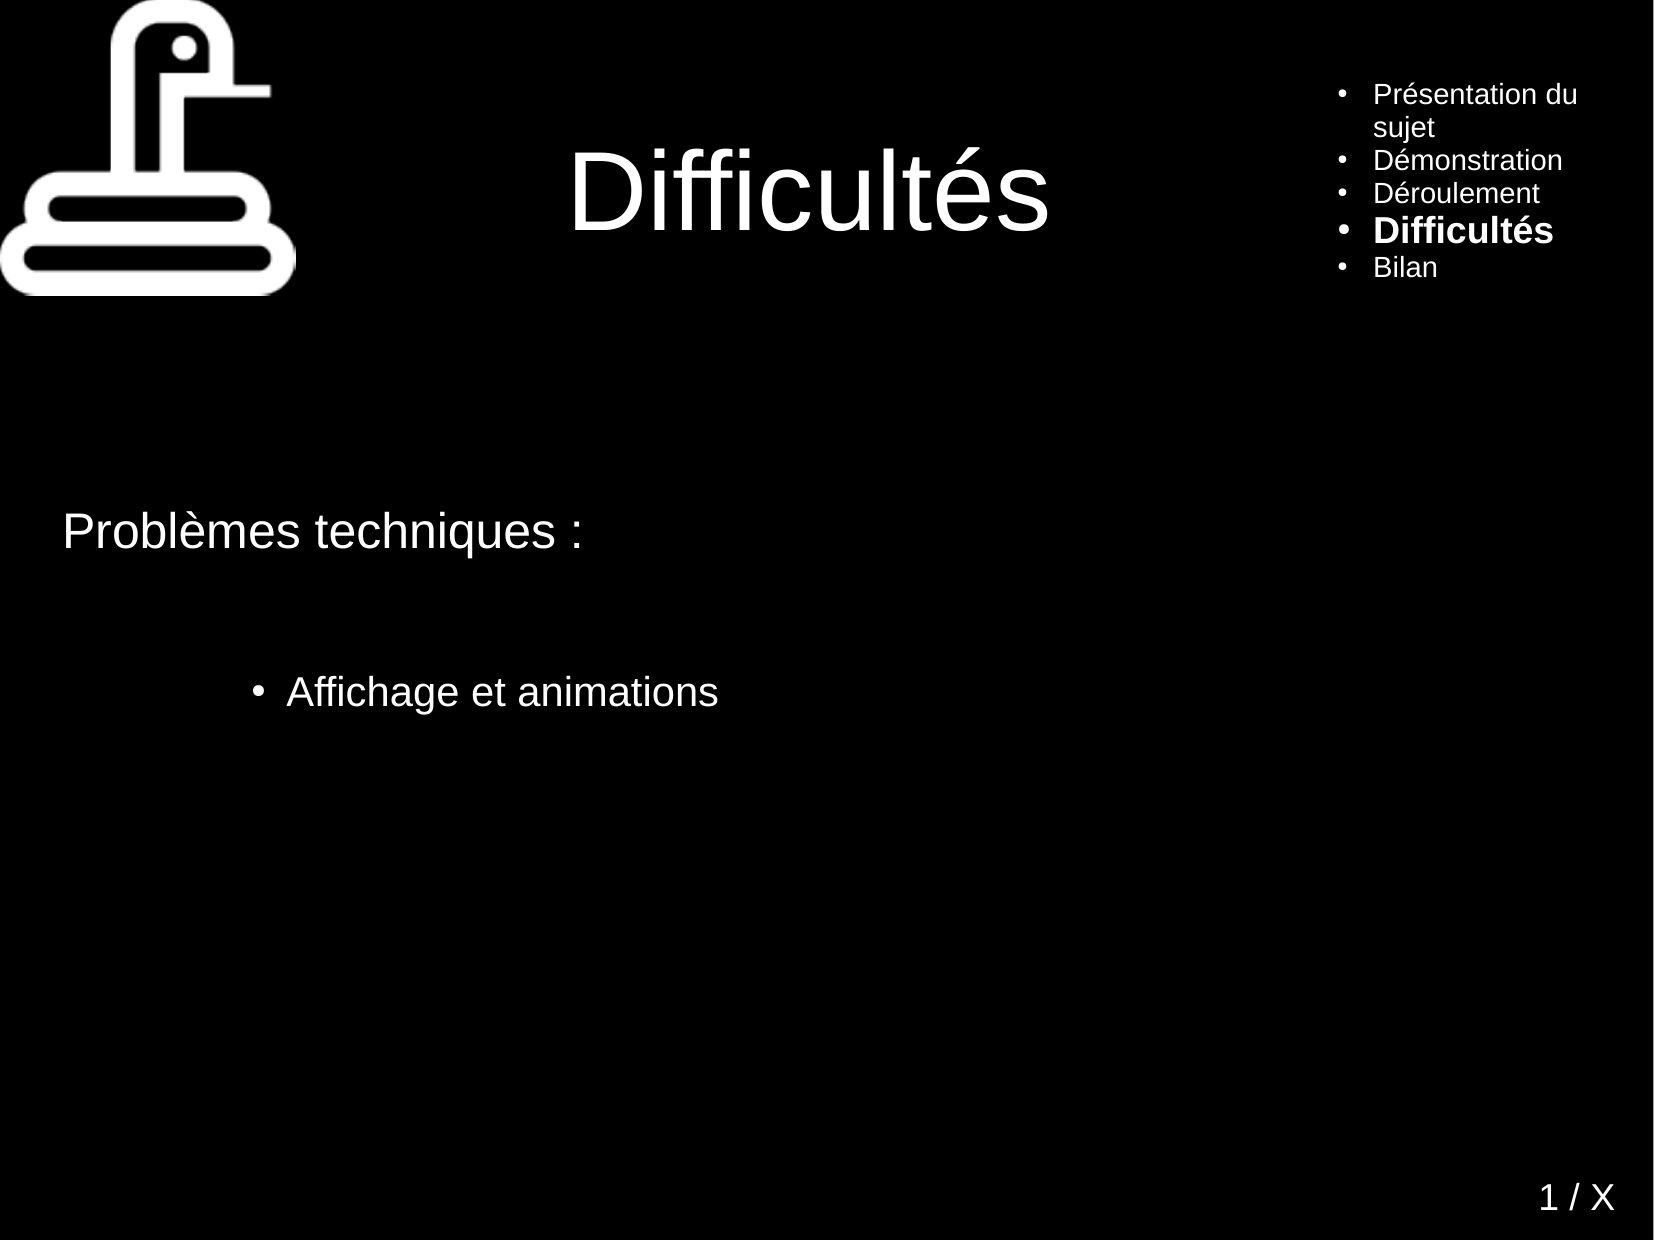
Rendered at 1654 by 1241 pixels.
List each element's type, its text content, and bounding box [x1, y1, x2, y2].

title Difficultés [295, 88, 1323, 296]
text_box Problèmes techniques : [47, 496, 626, 623]
text_box Affichage et animations [236, 661, 1134, 797]
text_box 1 / X [1523, 1169, 1654, 1241]
picture [0, 0, 296, 296]
text_box Présentation du sujet Démonstration Déroulement Difficultés Bilan [1322, 70, 1654, 334]
